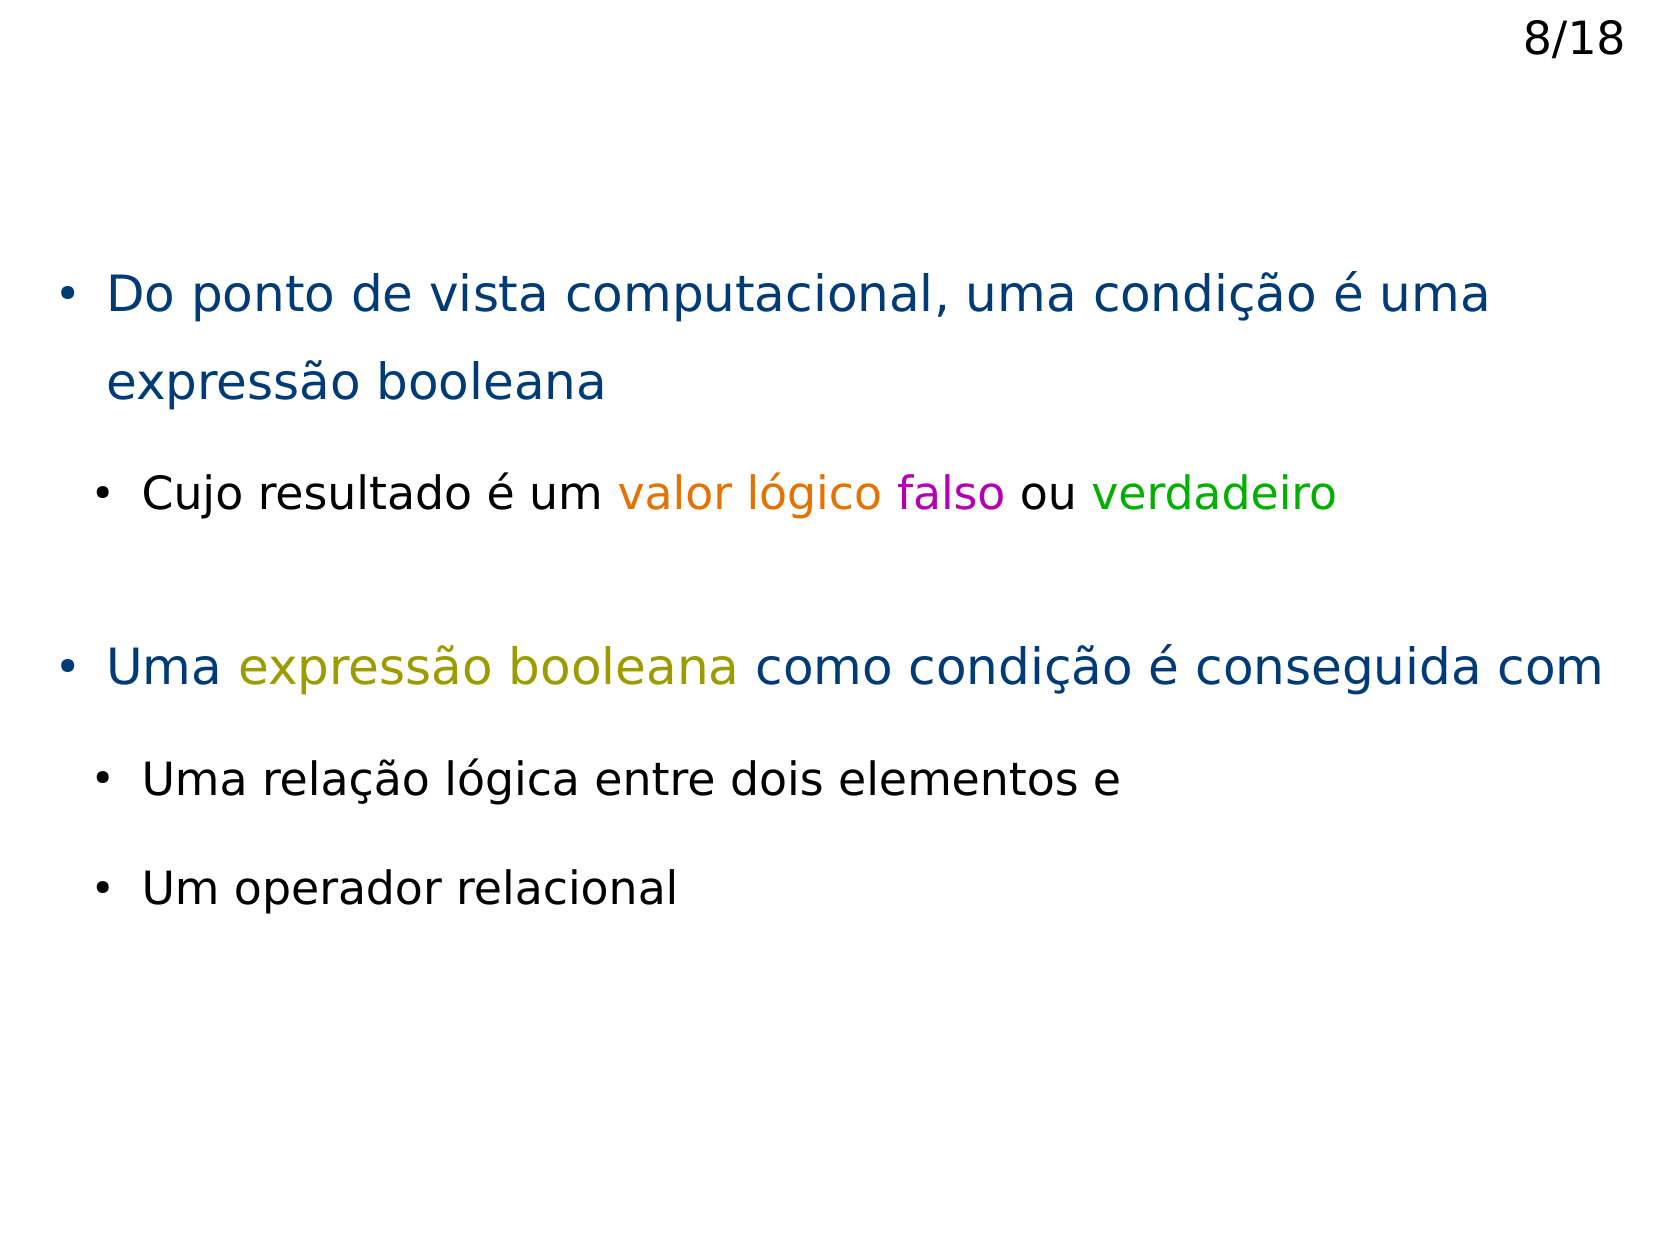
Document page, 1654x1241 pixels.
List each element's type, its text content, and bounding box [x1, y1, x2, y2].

list Do ponto de vista computacional, uma condição é uma expressão booleana Cujo resultado é um valor lógico falso ou verdadeiro Uma expressão booleana como condição é conseguida com Uma relação lógica entre dois elementos e Um operador relacional [59, 236, 1625, 1211]
